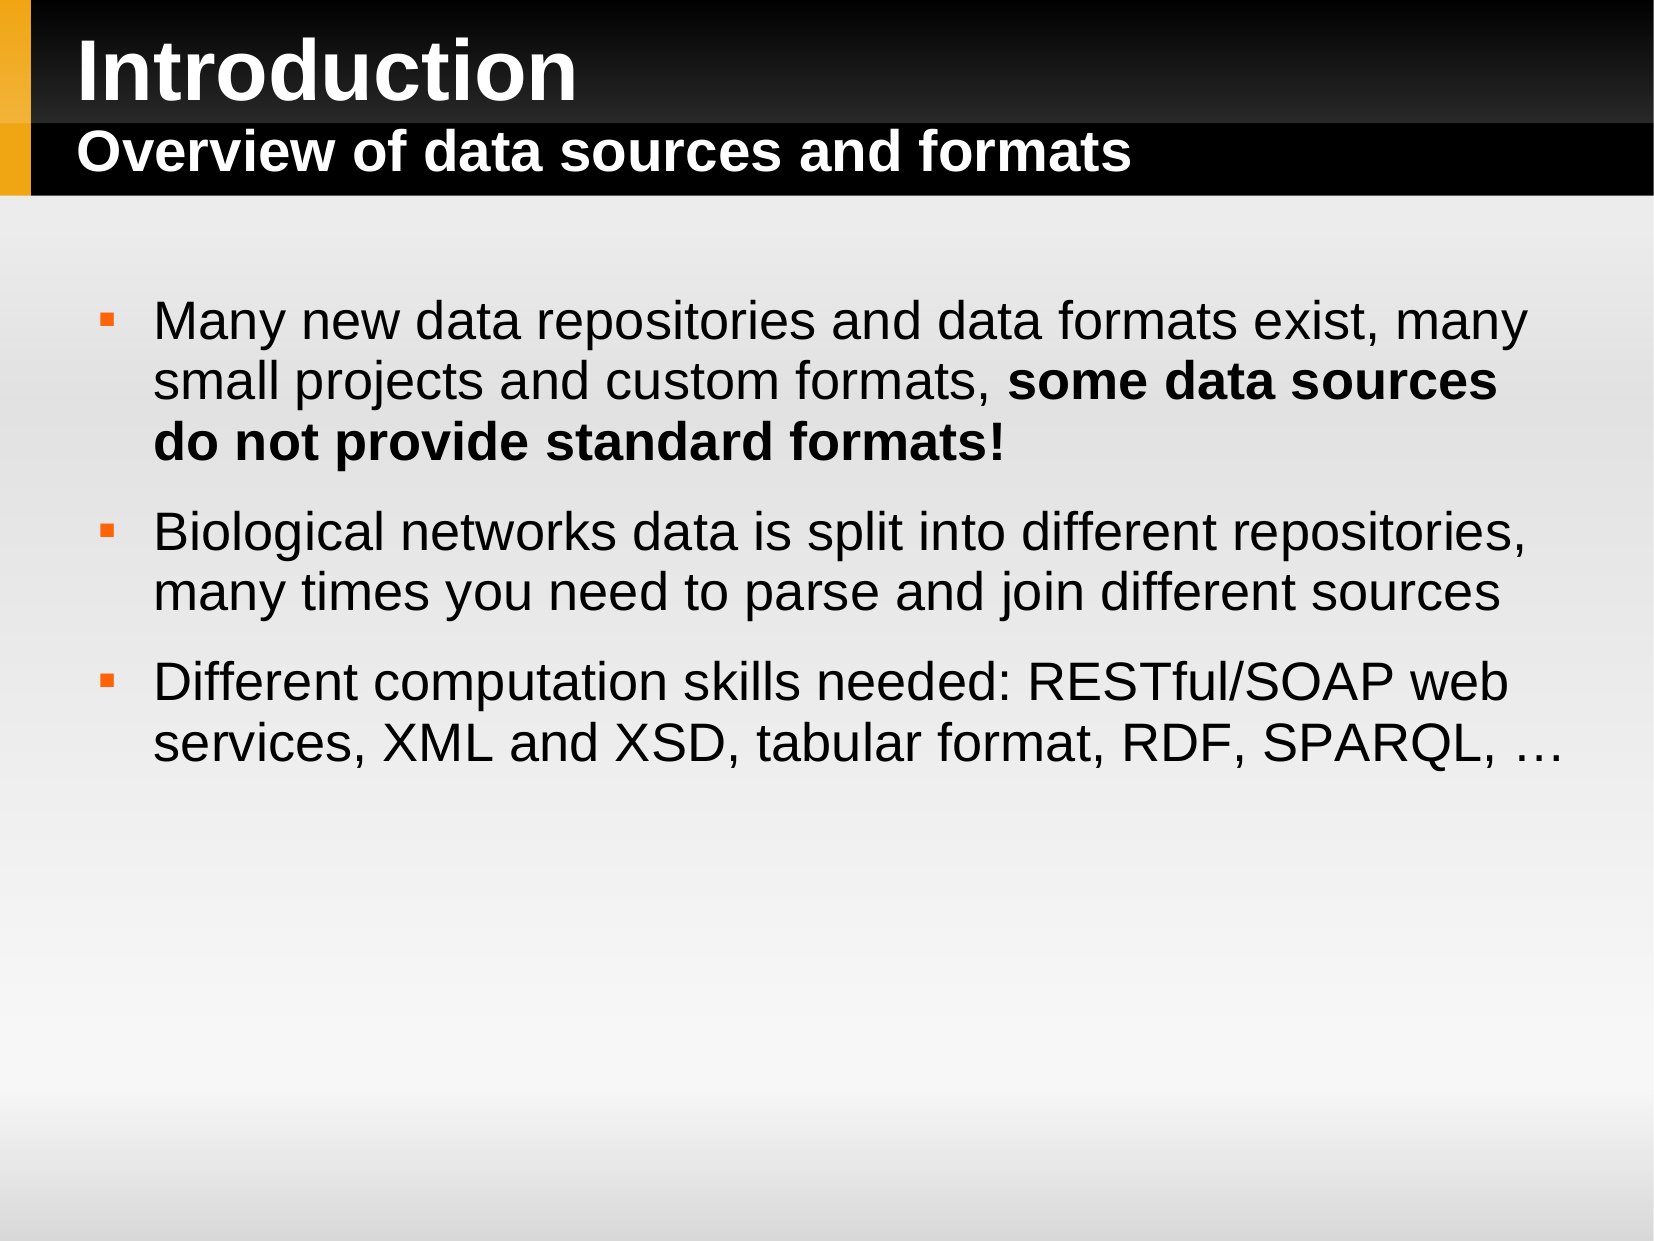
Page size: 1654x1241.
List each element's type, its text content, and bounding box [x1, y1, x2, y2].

title Introduction Overview of data sources and formats [76, 0, 1565, 208]
picture [0, 0, 1654, 1241]
list Many new data repositories and data formats exist, many small projects and custom formats, some data sources do not provide standard formats! Biological networks data is split into different repositories, many times you need to parse and join different sources Different computation skills needed: RESTful/SOAP web services, XML and XSD, tabular format, RDF, SPARQL, … [82, 290, 1571, 1109]
